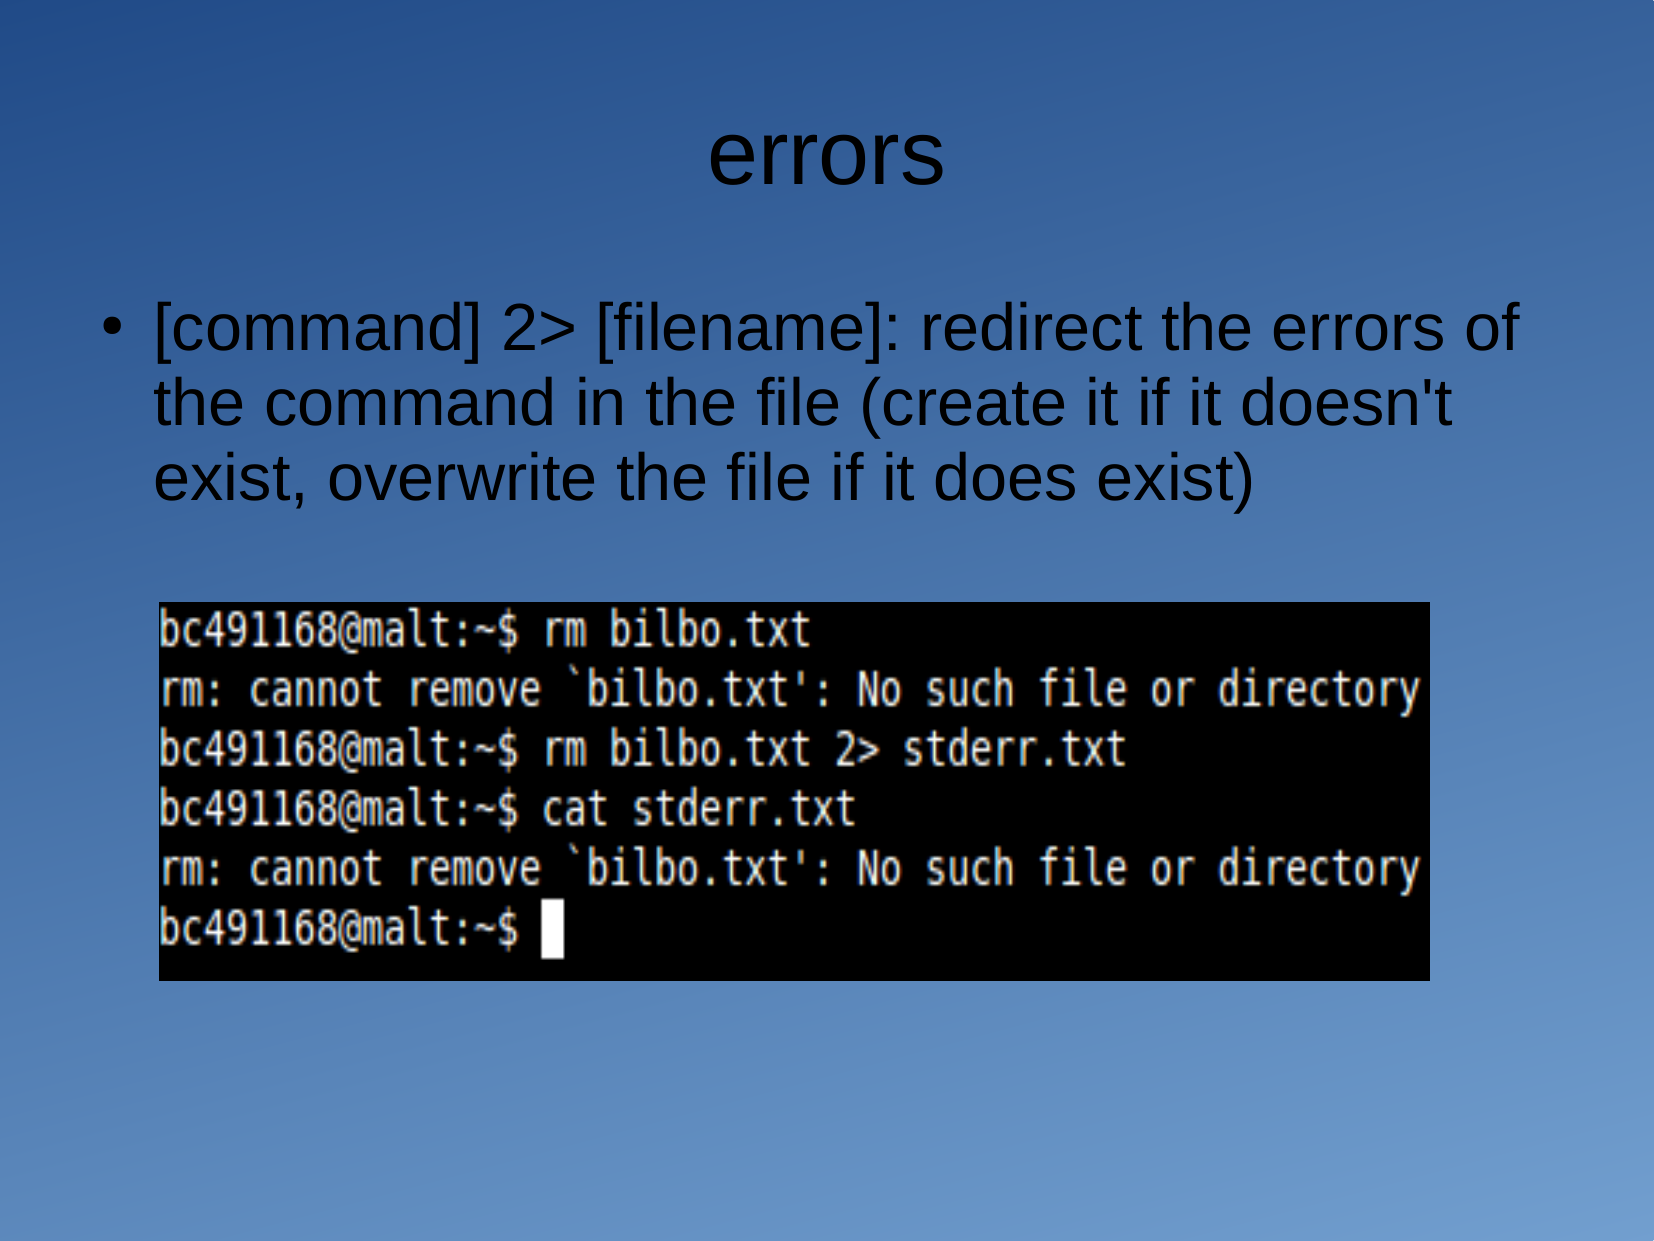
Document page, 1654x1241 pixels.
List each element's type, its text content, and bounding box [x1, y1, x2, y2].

title errors [82, 49, 1571, 257]
list [command] 2> [filename]: redirect the errors of the command in the file (create it if it doesn't exist, overwrite the file if it does exist) [82, 290, 1571, 1010]
picture [159, 602, 1430, 981]
